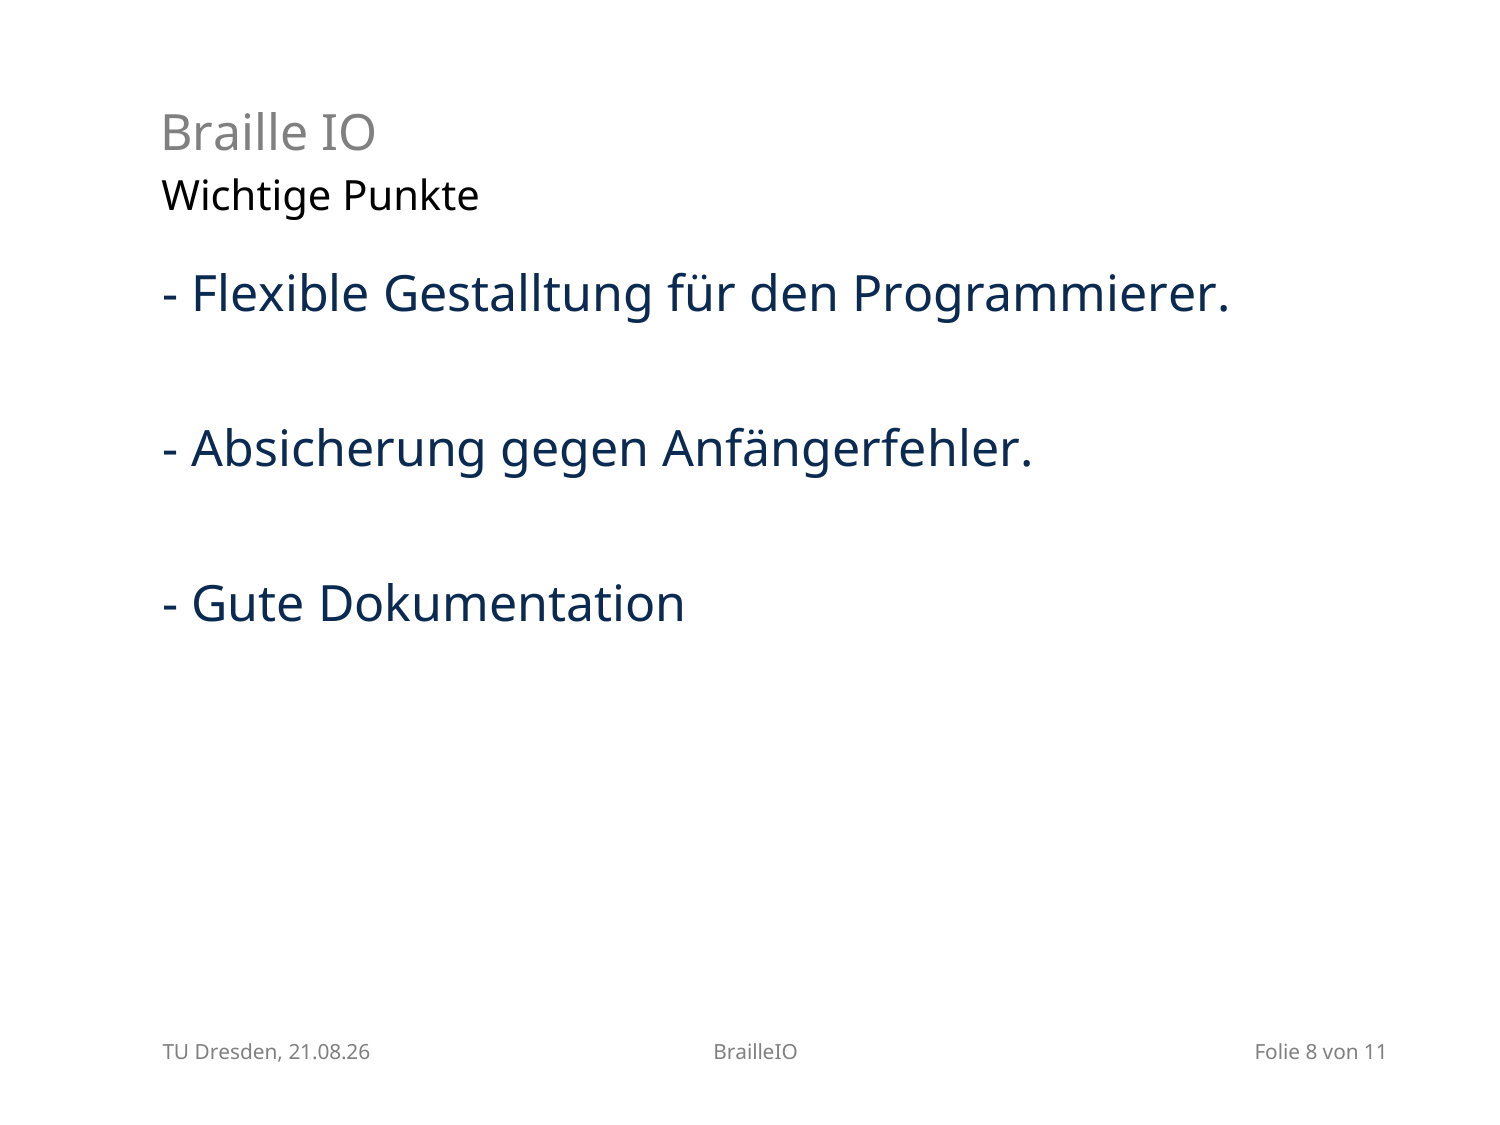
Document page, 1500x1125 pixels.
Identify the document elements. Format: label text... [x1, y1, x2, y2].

list - Flexible Gestalltung für den Programmierer. - Absicherung gegen Anfängerfehler. - Gute Dokumentation [162, 249, 1388, 826]
text_box Wichtige Punkte [161, 162, 1388, 225]
title Braille IO [160, 93, 1392, 170]
